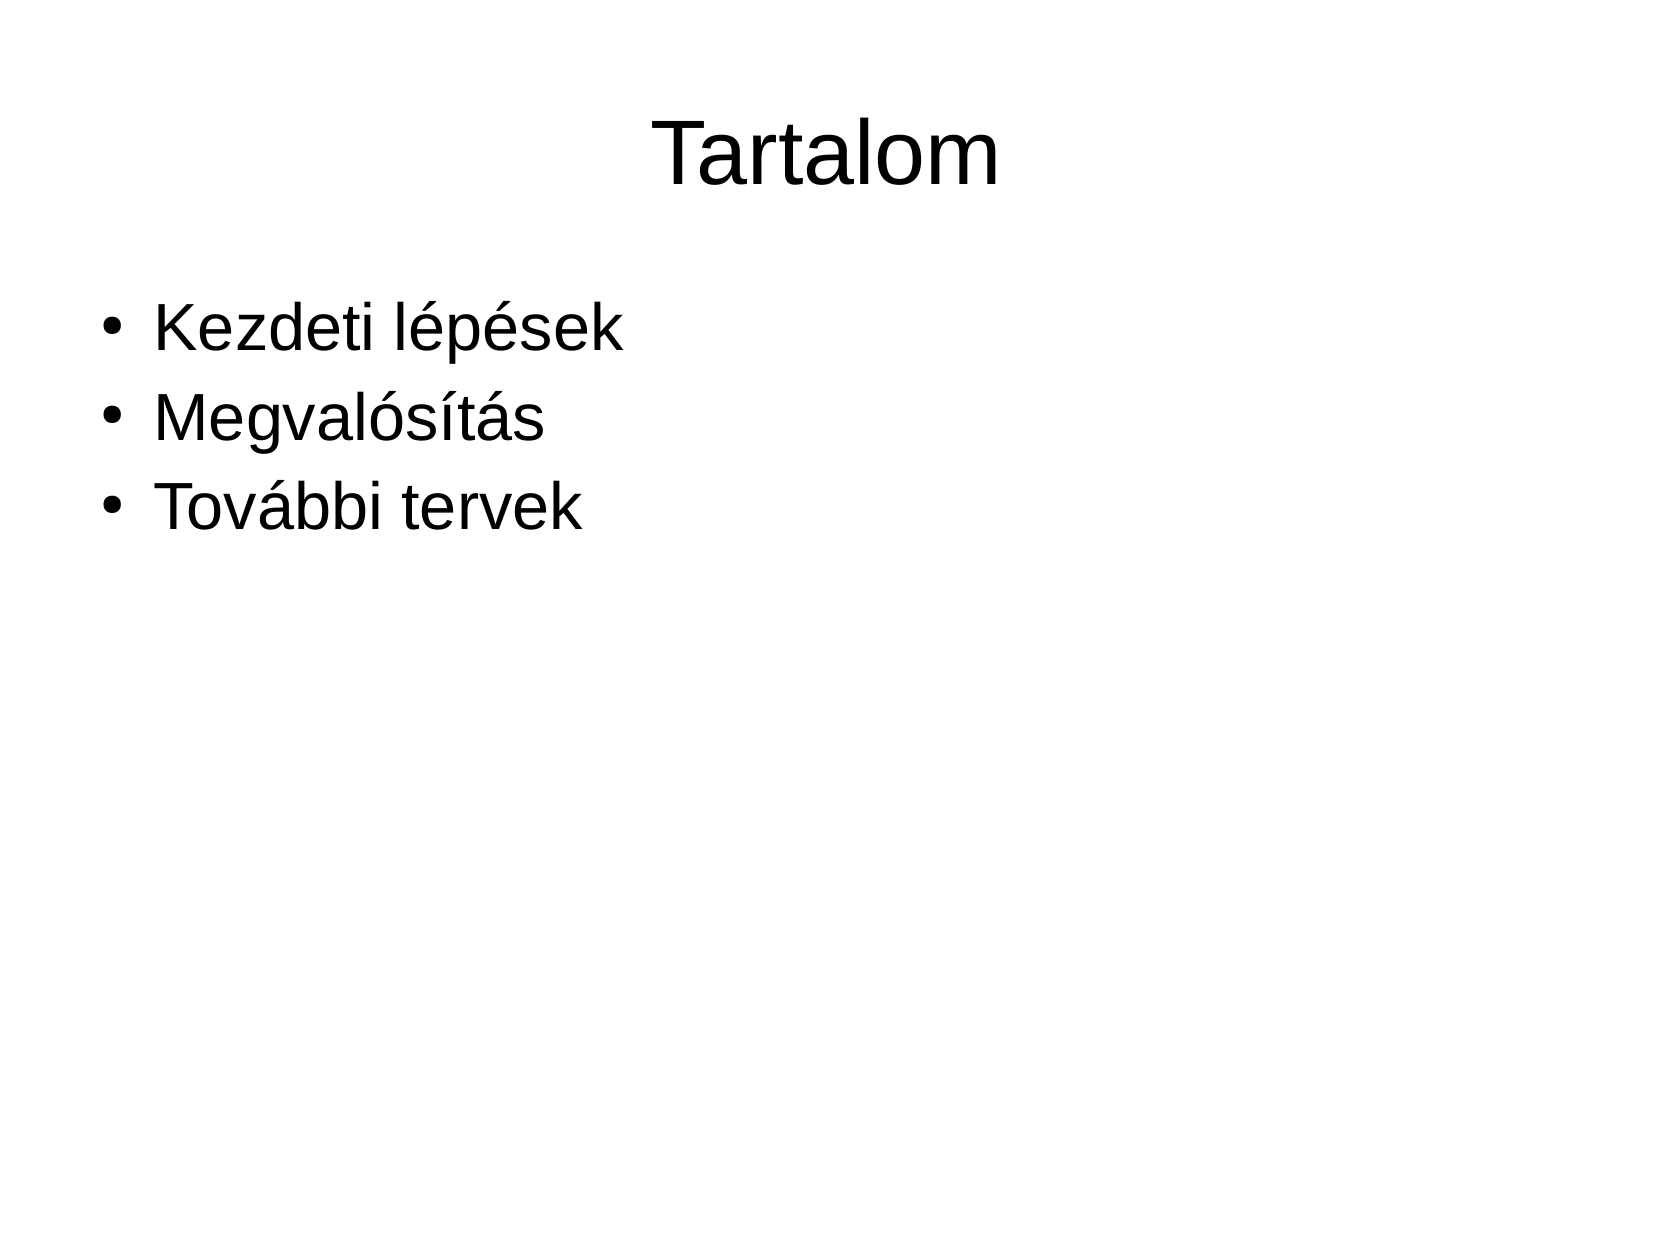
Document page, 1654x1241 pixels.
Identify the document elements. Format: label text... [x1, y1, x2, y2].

title Tartalom [82, 49, 1571, 257]
list Kezdeti lépések Megvalósítás További tervek [82, 290, 1571, 1109]
